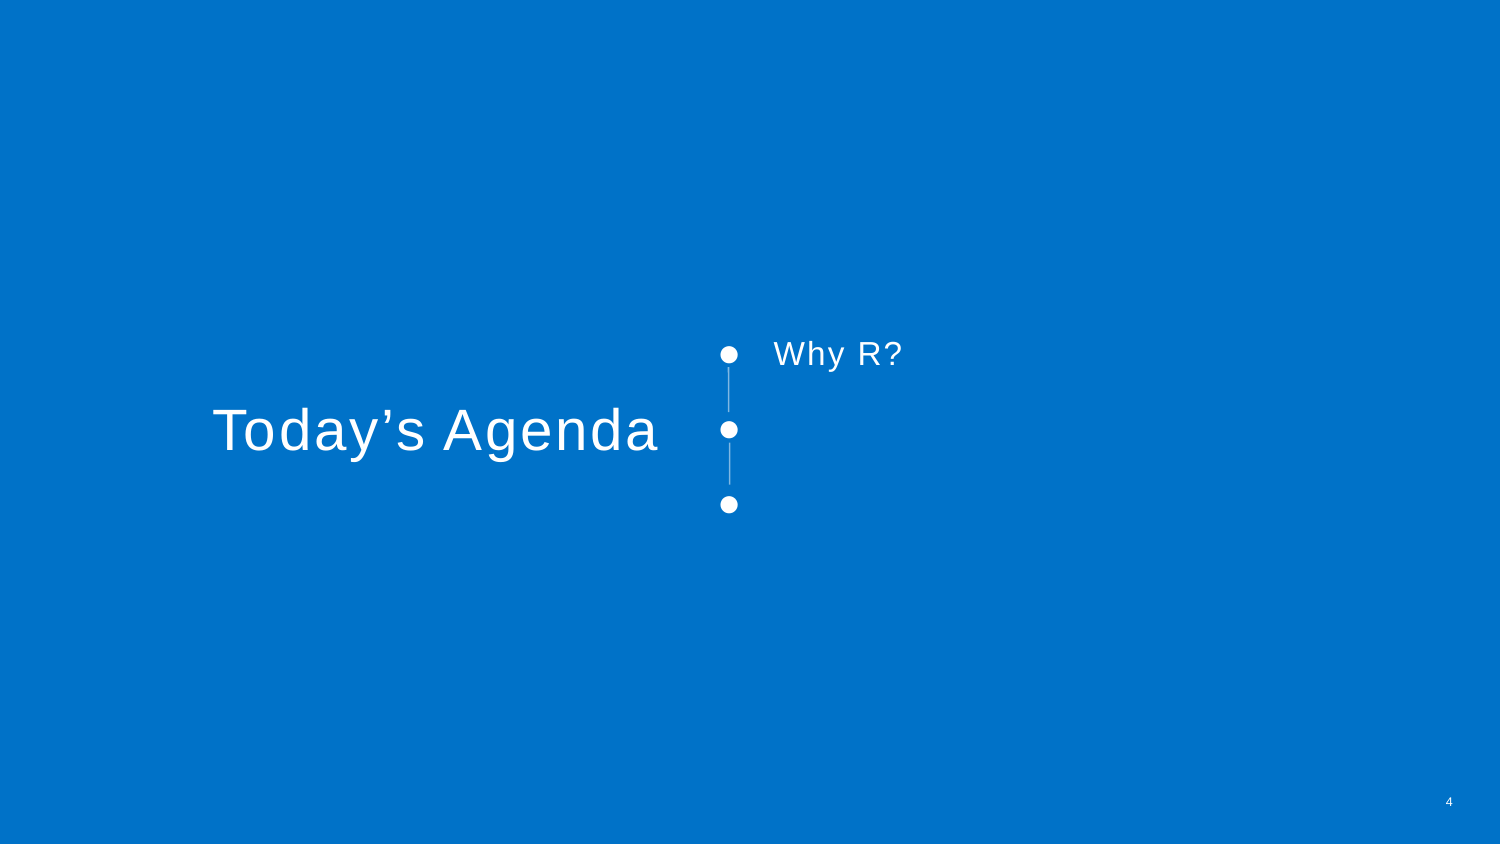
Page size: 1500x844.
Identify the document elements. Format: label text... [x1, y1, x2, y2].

title Today’s Agenda [118, 400, 702, 462]
slide_number <number> [1399, 793, 1453, 827]
text_box Why R? [702, 315, 1453, 530]
